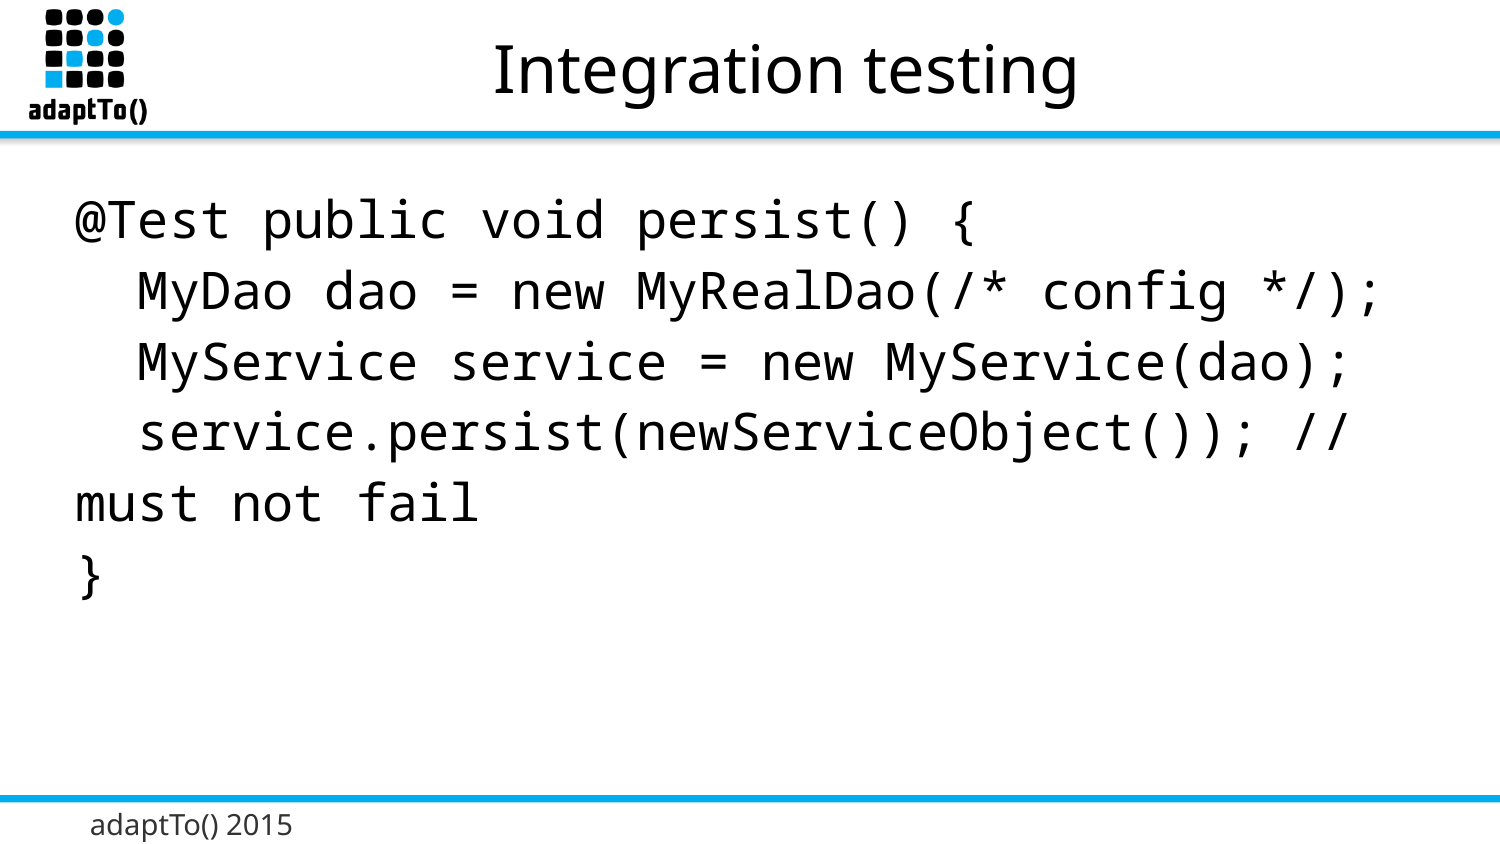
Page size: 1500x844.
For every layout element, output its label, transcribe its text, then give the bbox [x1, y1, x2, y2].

picture [27, 6, 148, 126]
title Integration testing [150, 15, 1425, 121]
list @Test public void persist() { MyDao dao = new MyRealDao(/* config */); MyService service = new MyService(dao); service.persist(newServiceObject()); // must not fail } [52, 183, 1447, 760]
